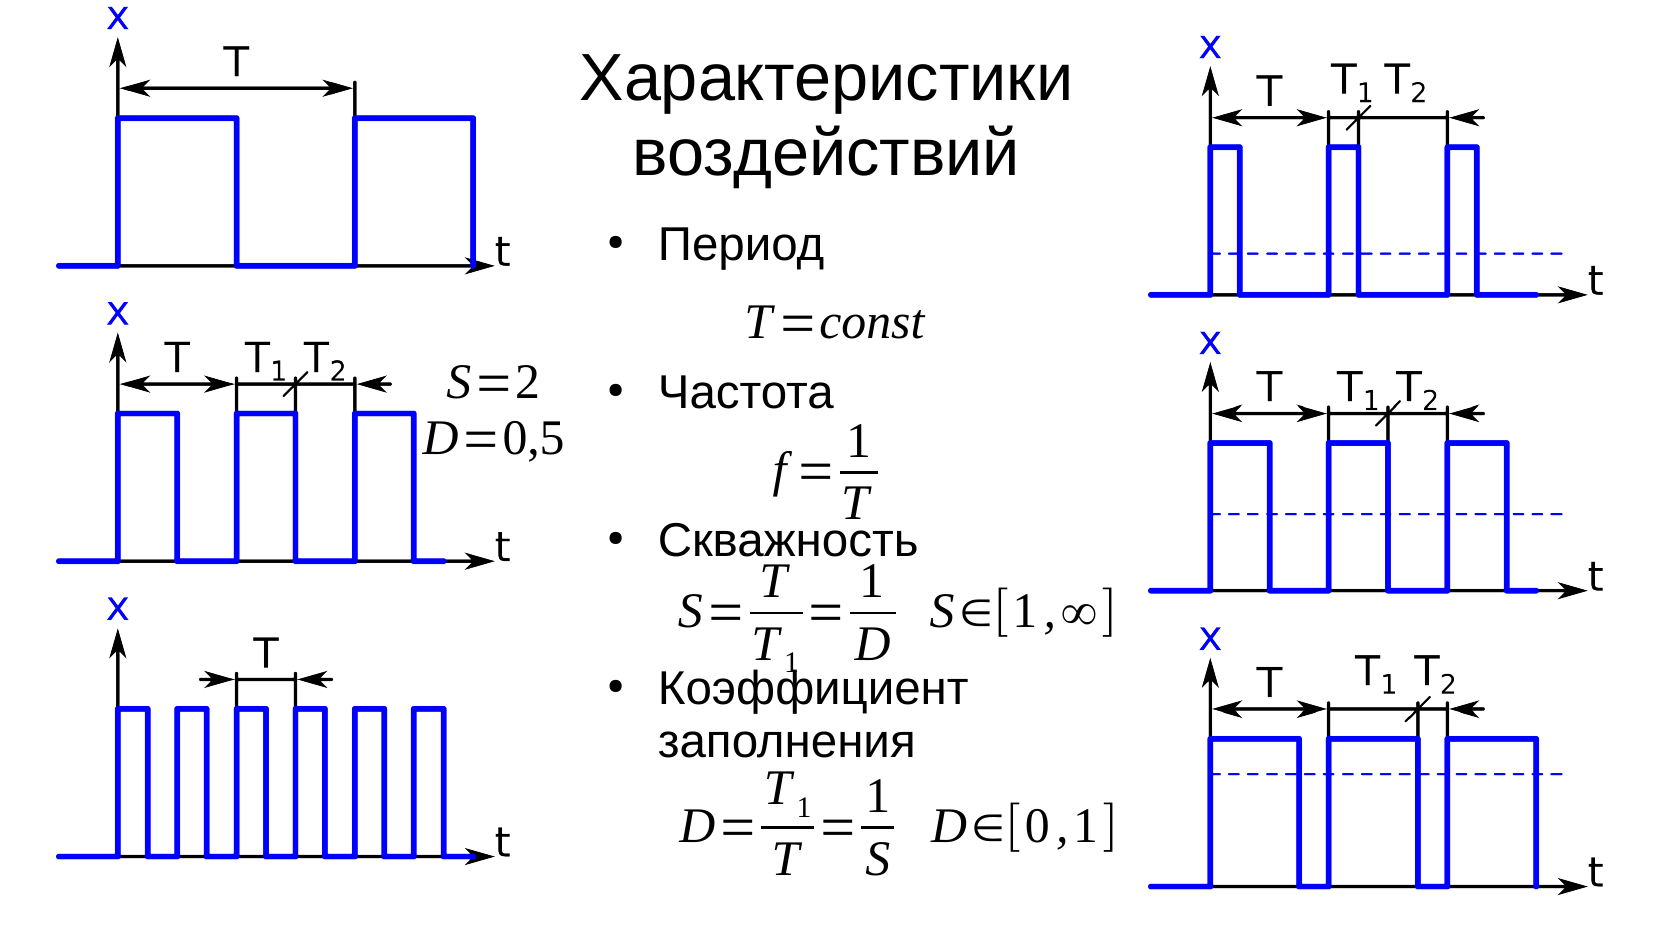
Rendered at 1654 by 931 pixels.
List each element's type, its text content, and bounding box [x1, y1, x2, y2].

picture [1121, 0, 1625, 916]
list Период Частота Скважность Коэффициент заполнения [590, 217, 1121, 768]
chart [413, 354, 572, 466]
chart [670, 554, 1122, 680]
chart [764, 413, 886, 531]
picture [29, 0, 532, 887]
chart [738, 295, 935, 351]
title Характеристики воздействий [532, 37, 1121, 193]
chart [670, 760, 1122, 886]
